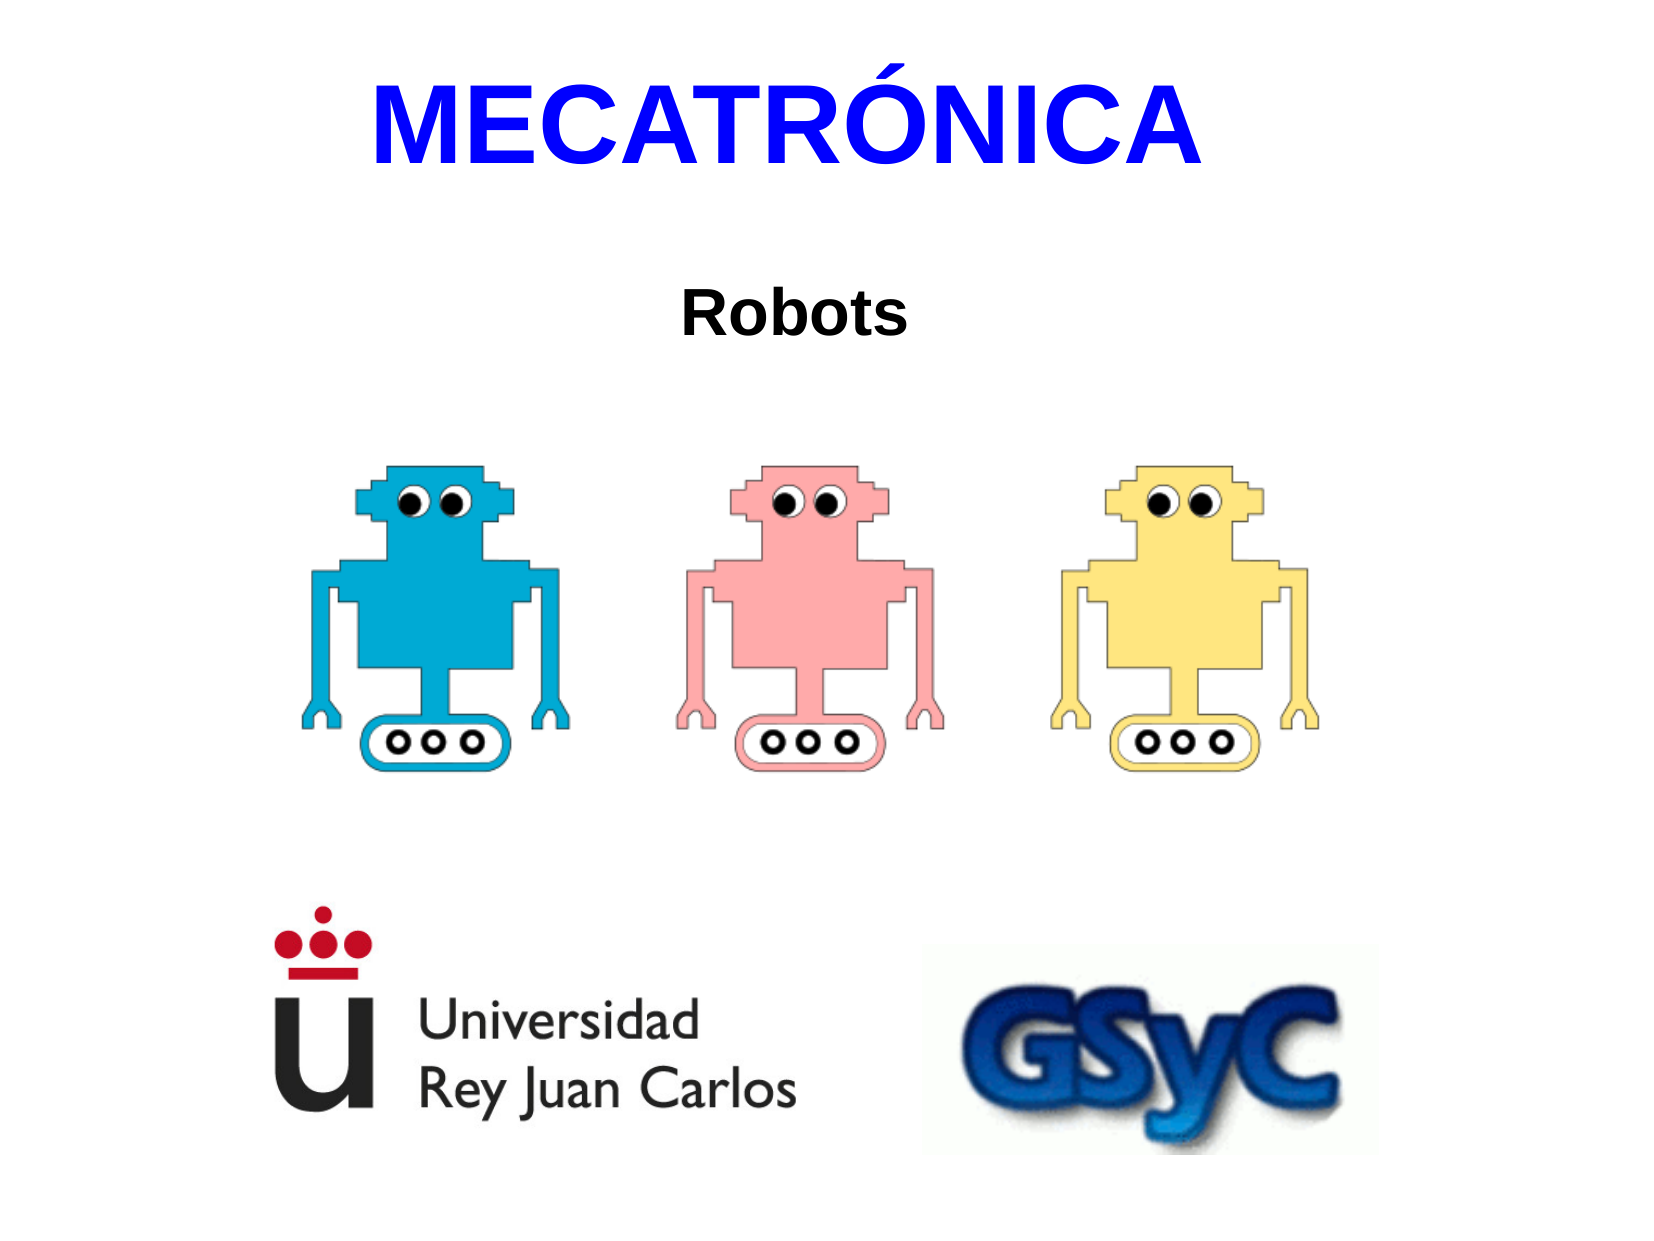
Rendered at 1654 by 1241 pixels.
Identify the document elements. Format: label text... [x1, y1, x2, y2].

picture [210, 419, 1374, 816]
title Robots [420, 219, 1171, 406]
title MECATRÓNICA [45, 39, 1531, 211]
picture [240, 884, 824, 1141]
picture [922, 944, 1379, 1156]
